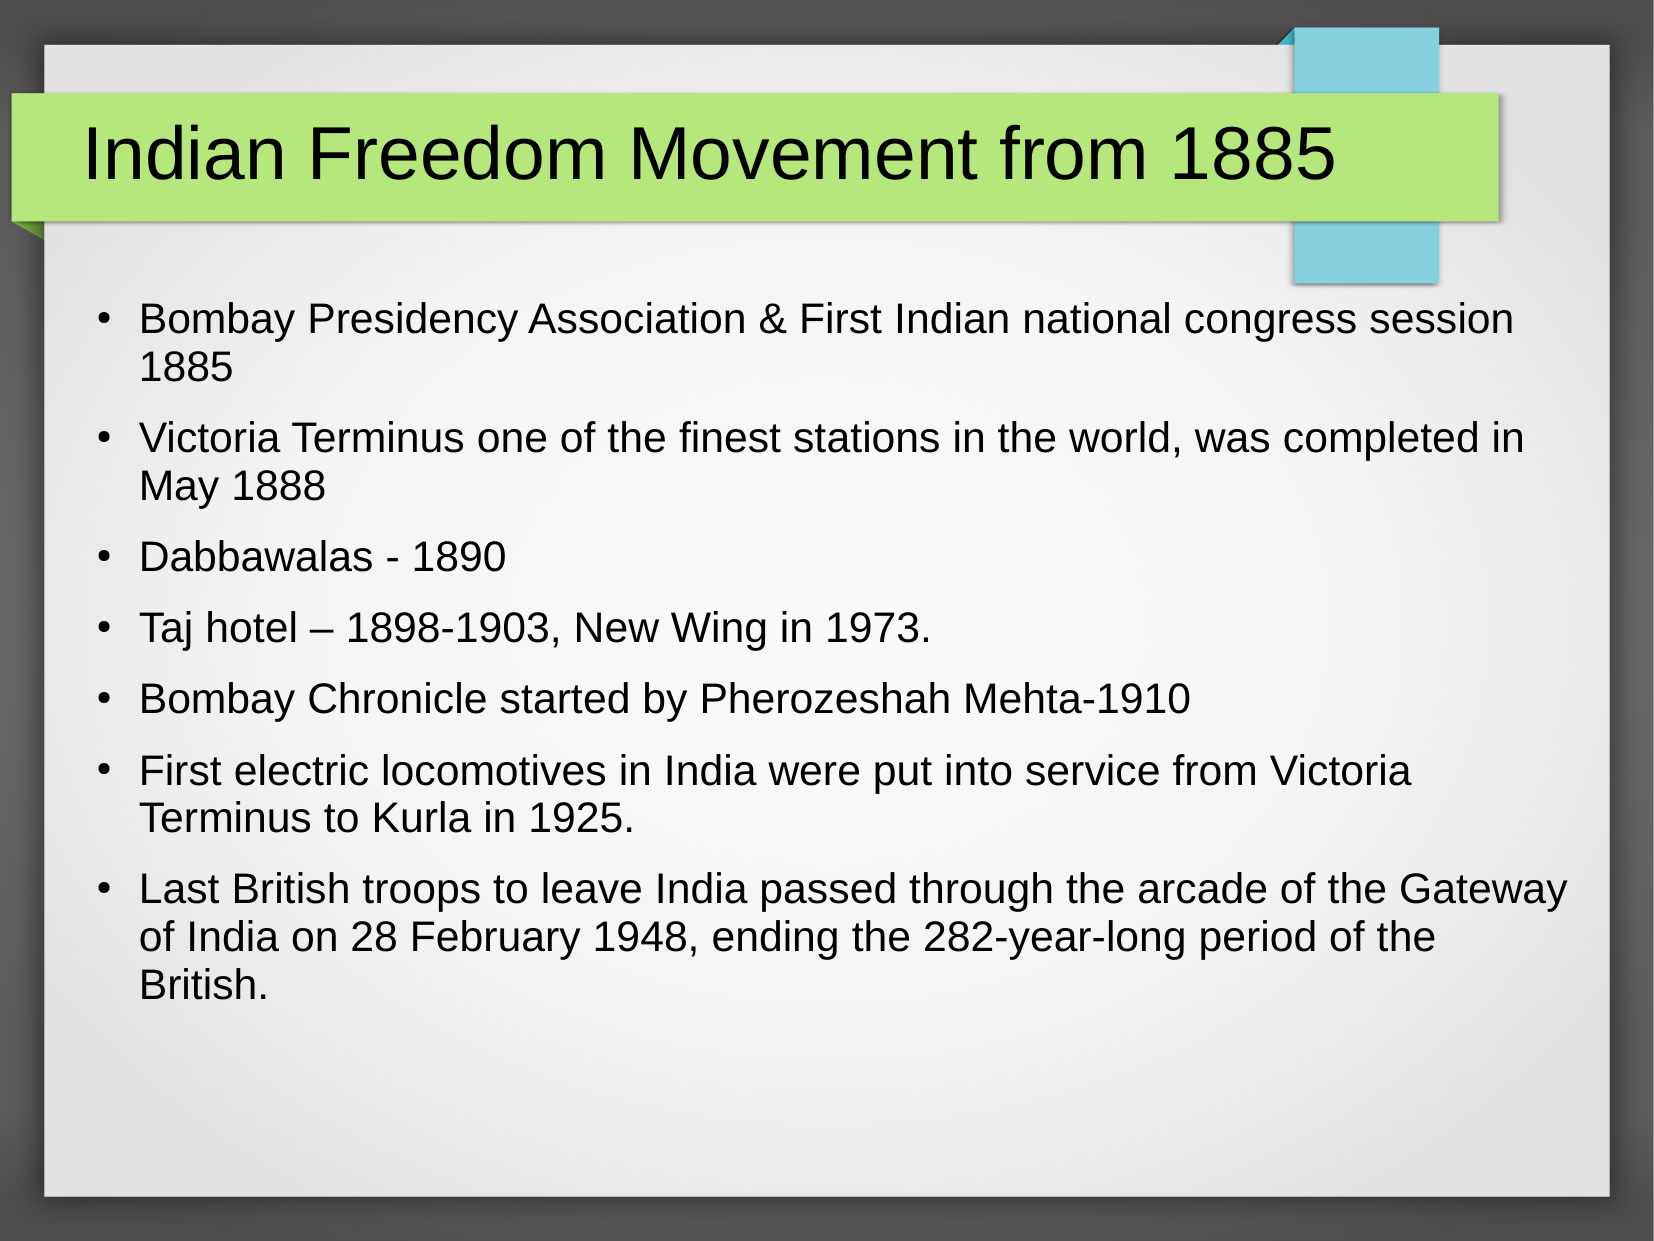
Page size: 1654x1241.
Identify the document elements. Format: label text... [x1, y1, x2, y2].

list Bombay Presidency Association & First Indian national congress session 1885 Victoria Terminus one of the finest stations in the world, was completed in May 1888 Dabbawalas - 1890 Taj hotel – 1898-1903, New Wing in 1973. Bombay Chronicle started by Pherozeshah Mehta-1910 First electric locomotives in India were put into service from Victoria Terminus to Kurla in 1925. Last British troops to leave India passed through the arcade of the Gateway of India on 28 February 1948, ending the 282-year-long period of the British. [82, 295, 1571, 1015]
picture [0, 0, 1654, 1241]
title Indian Freedom Movement from 1885 [82, 94, 1418, 213]
